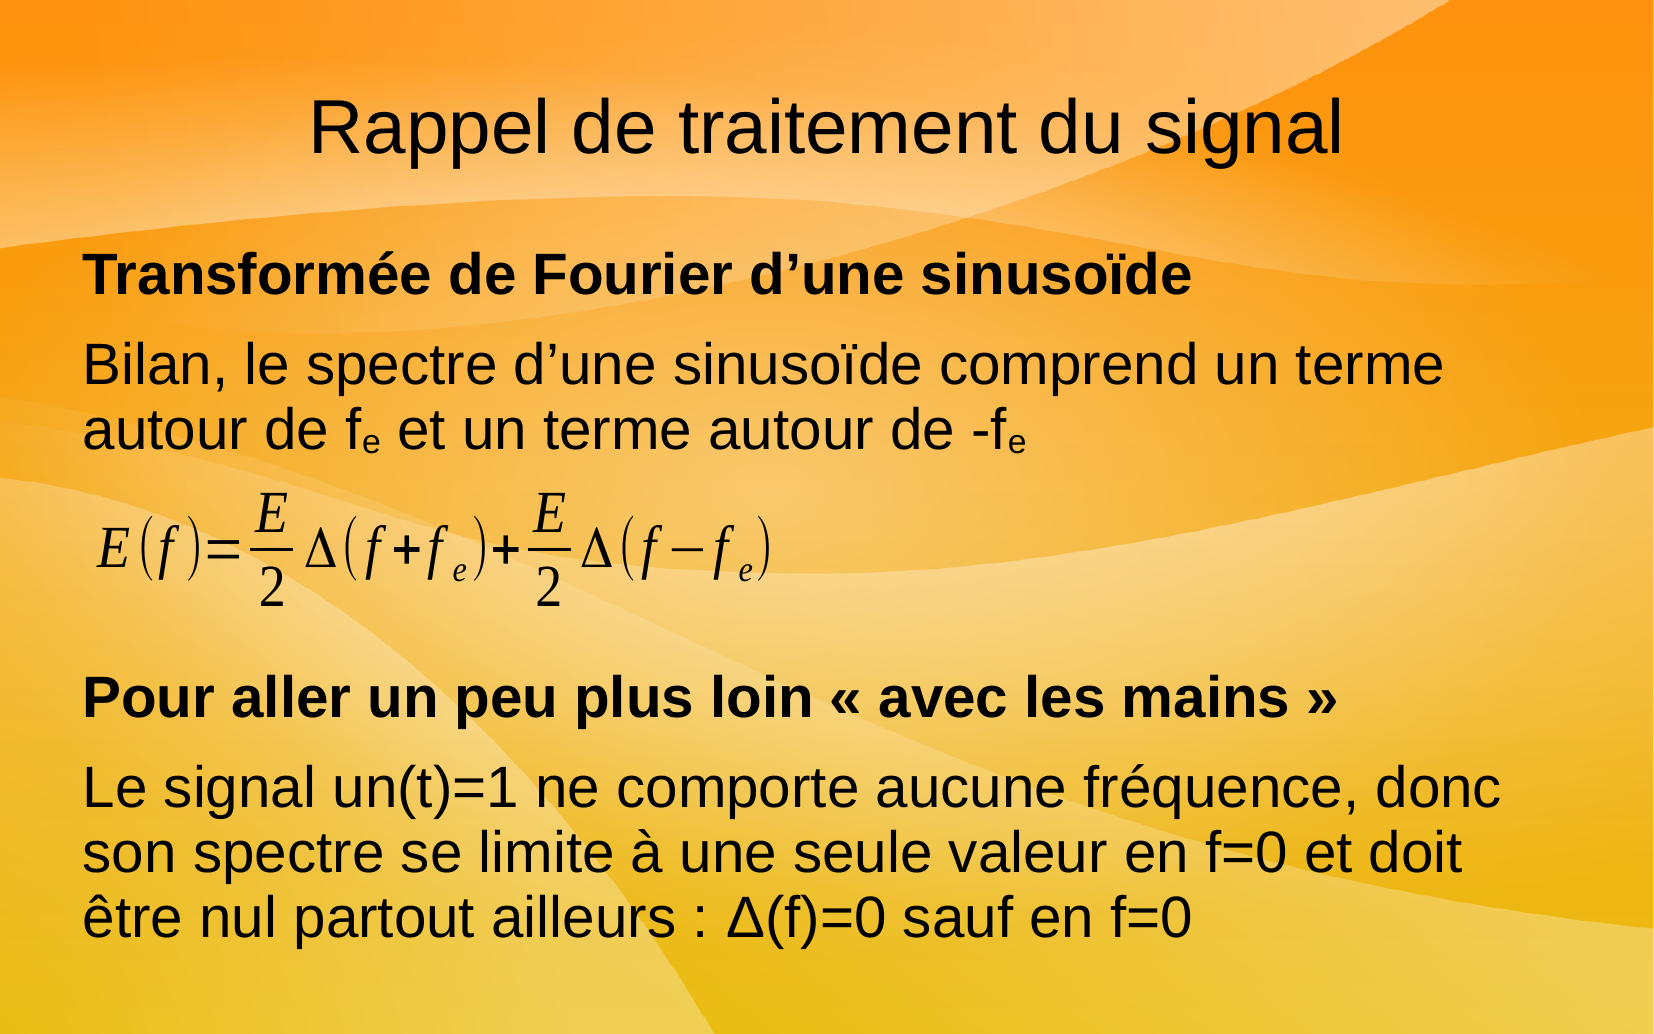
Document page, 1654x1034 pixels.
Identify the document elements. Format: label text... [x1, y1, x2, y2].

title Rappel de traitement du signal [82, 41, 1571, 214]
list Transformée de Fourier d’une sinusoïde Bilan, le spectre d’une sinusoïde comprend un terme autour de fe et un terme autour de -fe Pour aller un peu plus loin « avec les mains » Le signal un(t)=1 ne comporte aucune fréquence, donc son spectre se limite à une seule valeur en f=0 et doit être nul partout ailleurs : Δ(f)=0 sauf en f=0 [82, 241, 1571, 1034]
picture [0, 0, 1654, 1034]
chart [88, 478, 780, 621]
